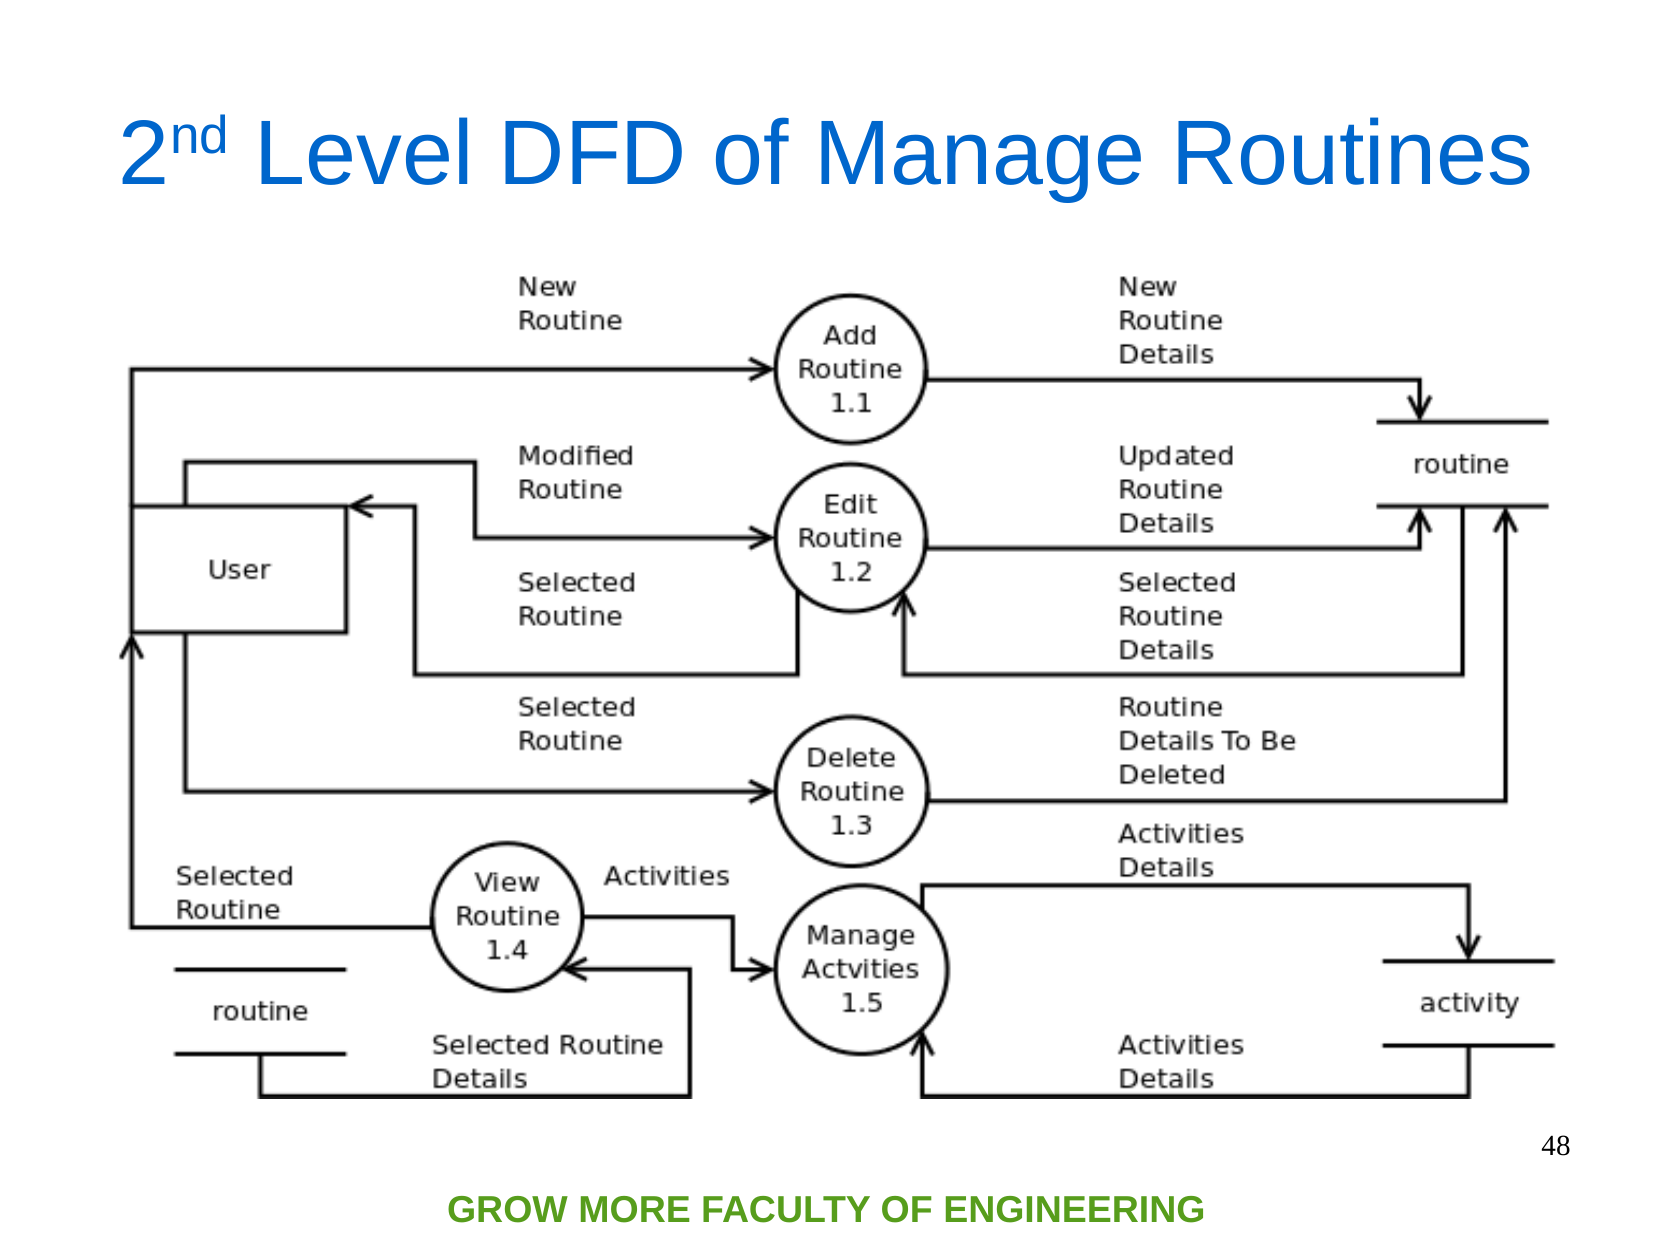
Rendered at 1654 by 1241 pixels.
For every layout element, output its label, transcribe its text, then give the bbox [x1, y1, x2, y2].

title 2nd Level DFD of Manage Routines [82, 49, 1571, 257]
picture [118, 271, 1560, 1099]
